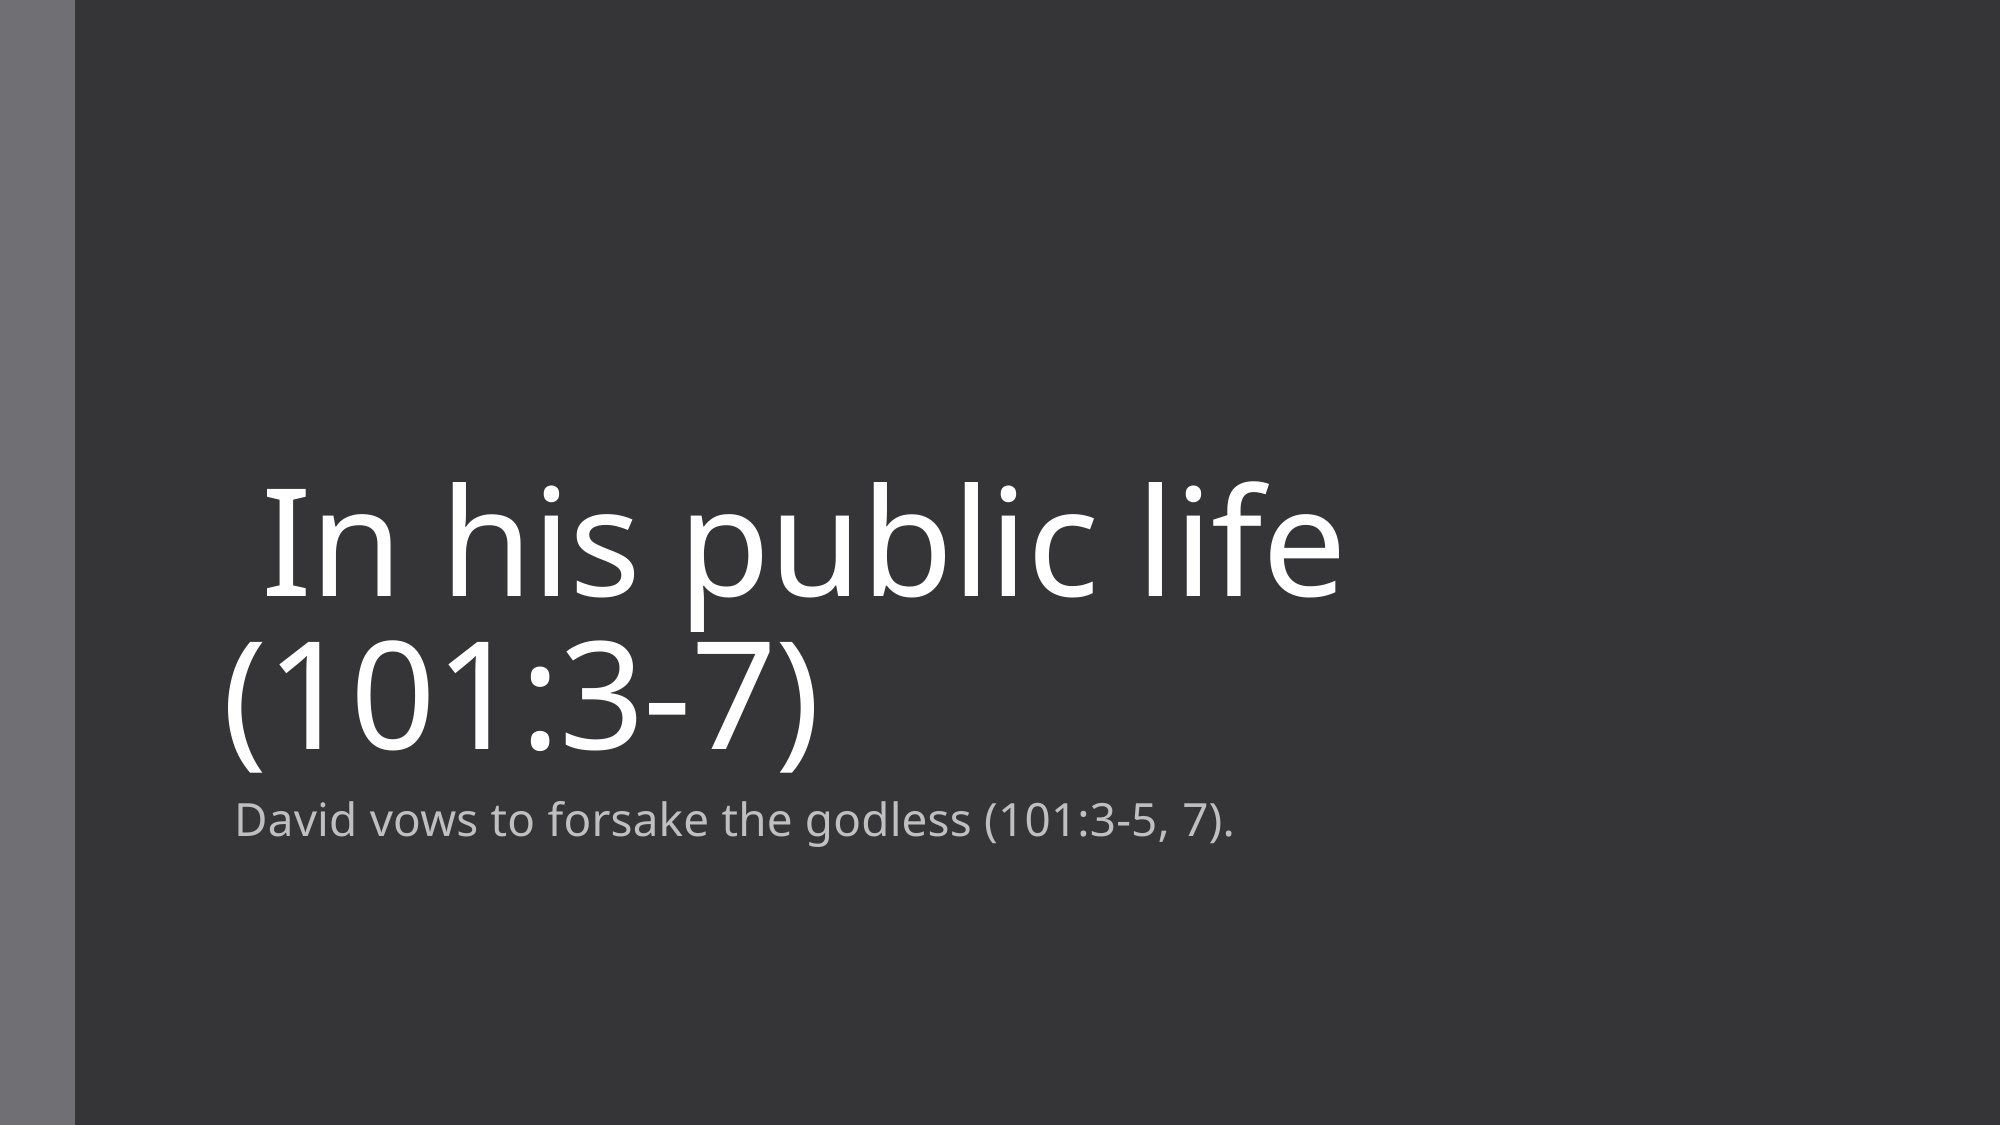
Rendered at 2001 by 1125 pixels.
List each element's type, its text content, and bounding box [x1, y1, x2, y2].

title In his public life (101:3-7) [206, 124, 1752, 787]
subtitle David vows to forsake the godless (101:3-5, 7). [206, 787, 1752, 1066]
